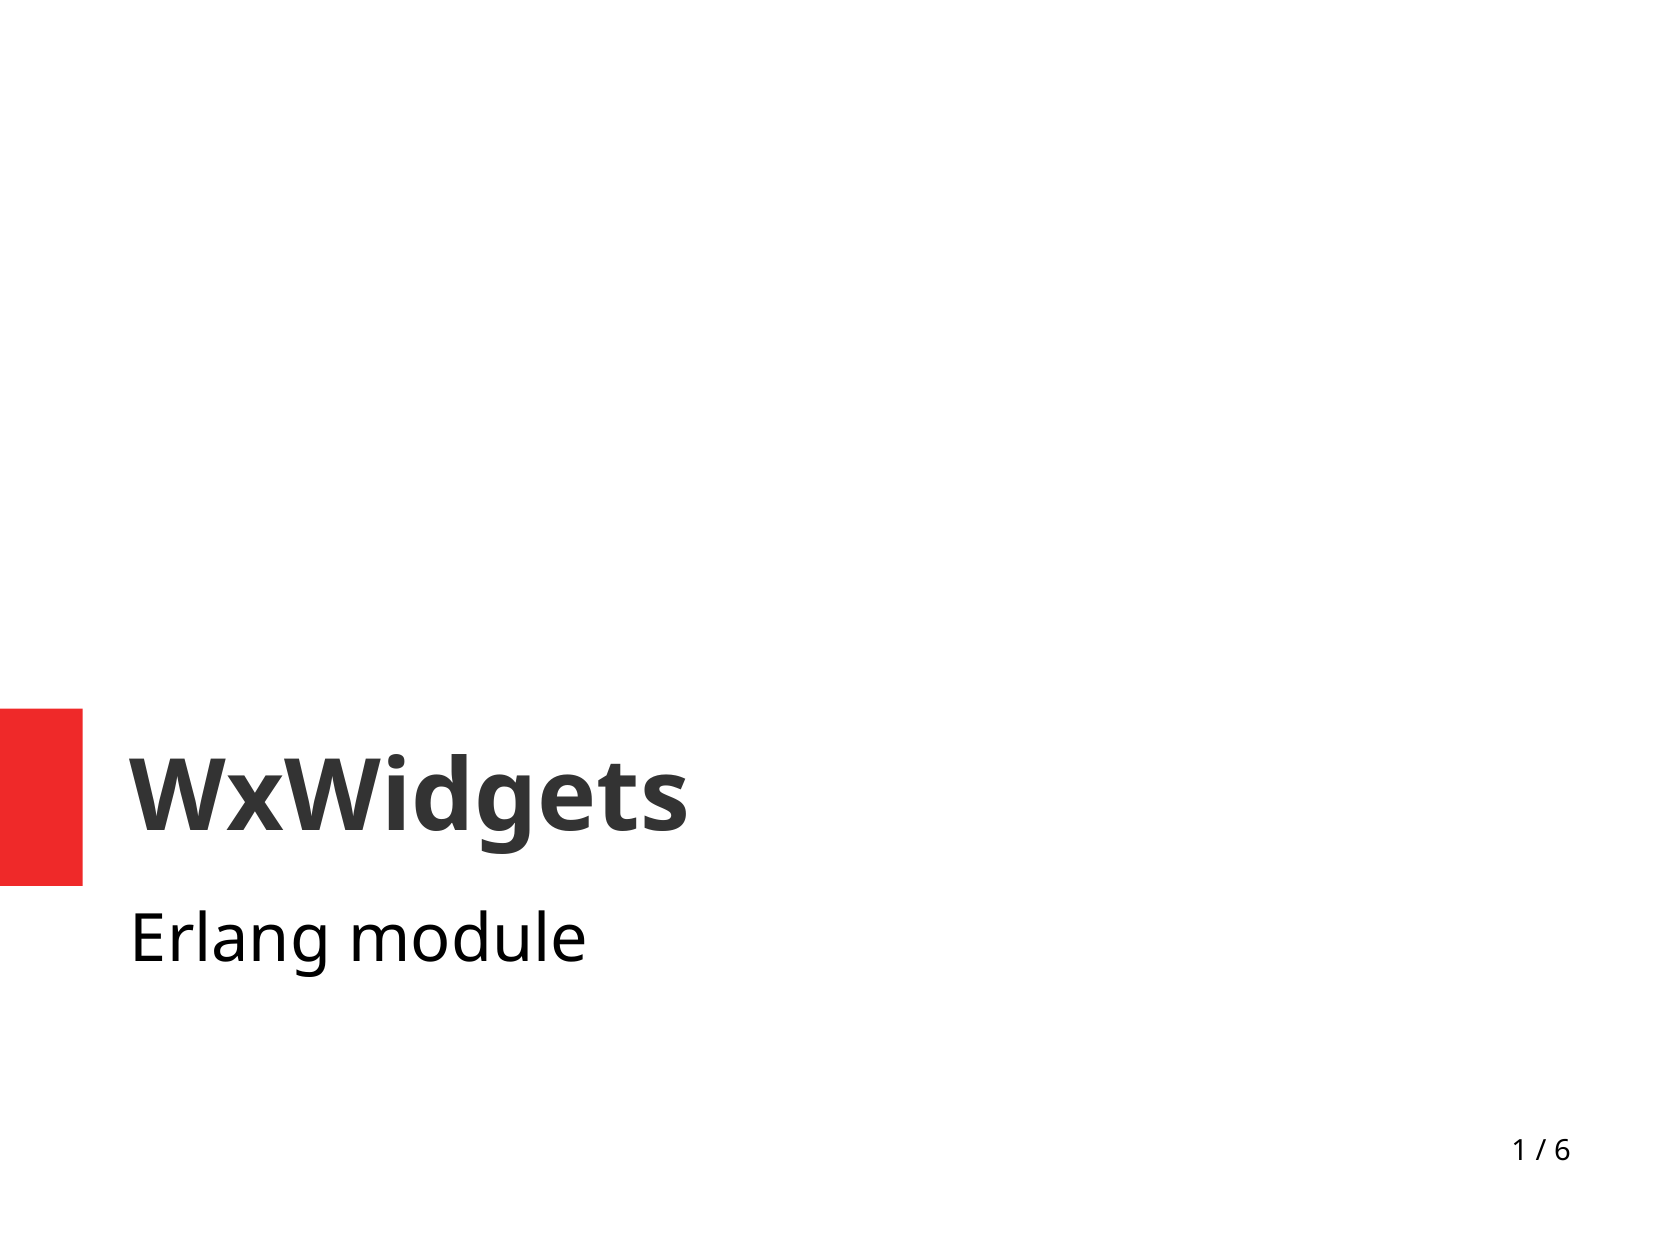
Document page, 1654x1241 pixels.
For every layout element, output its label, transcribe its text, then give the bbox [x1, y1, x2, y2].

subtitle Erlang module [129, 855, 1536, 1017]
title WxWidgets [129, 655, 1536, 855]
